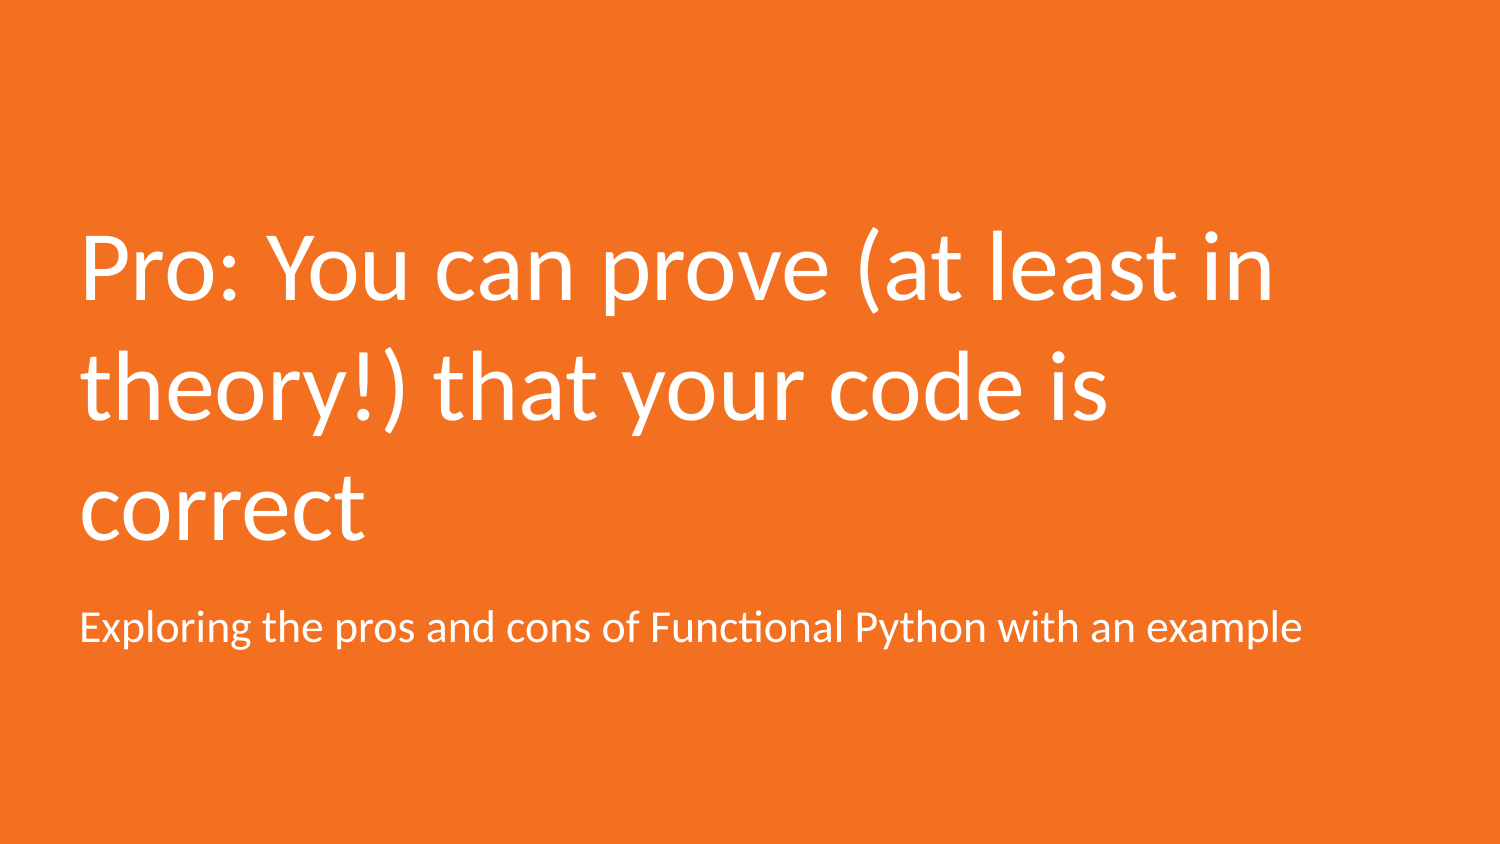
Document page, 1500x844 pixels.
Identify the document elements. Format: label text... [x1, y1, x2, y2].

subtitle Exploring the pros and cons of Functional Python with an example [64, 581, 1413, 653]
title Pro: You can prove (at least in theory!) that your code is correct [64, 422, 1413, 576]
